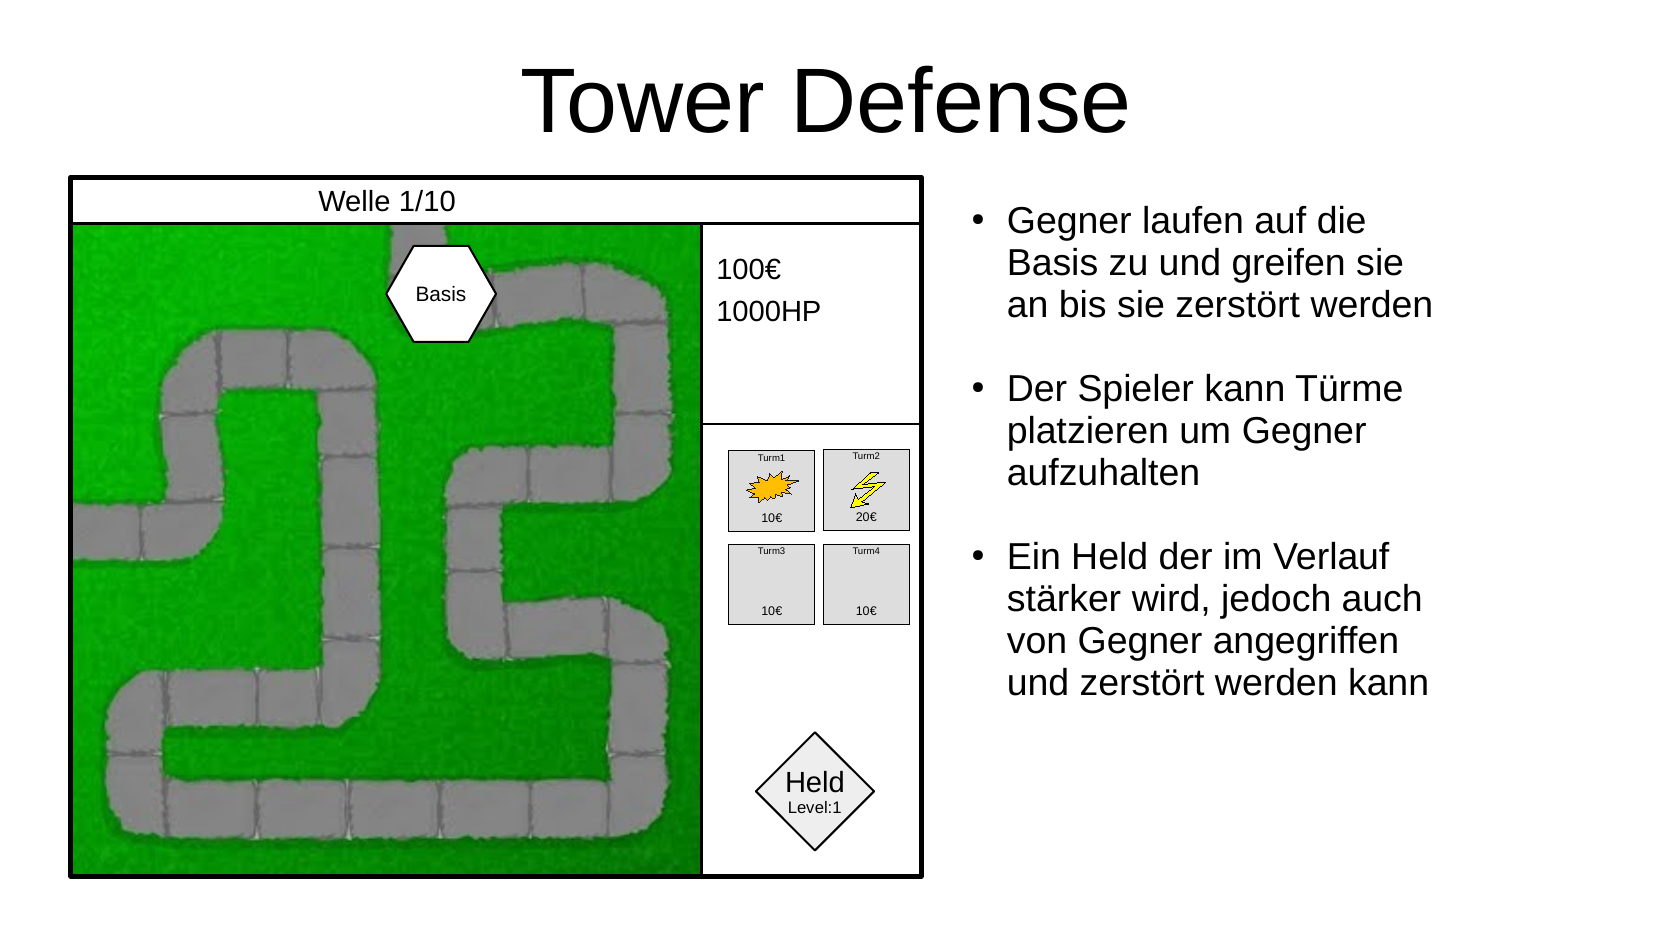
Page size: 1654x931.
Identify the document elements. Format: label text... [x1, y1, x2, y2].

text_box 10€ [823, 597, 910, 626]
title Tower Defense [82, 37, 1571, 166]
text_box Gegner laufen auf die Basis zu und greifen sie an bis sie zerstört werden Der Spieler kann Türme platzieren um Gegner aufzuhalten Ein Held der im Verlauf stärker wird, jedoch auch von Gegner angegriffen und zerstört werden kann [956, 192, 1465, 863]
text_box Turm4 [823, 544, 910, 597]
text_box 10€ [728, 597, 815, 626]
text_box Held Level:1 [755, 732, 875, 851]
text_box [70, 177, 922, 877]
text_box Turm2 [823, 449, 910, 502]
text_box Turm3 [728, 544, 815, 597]
text_box 20€ [823, 502, 910, 532]
